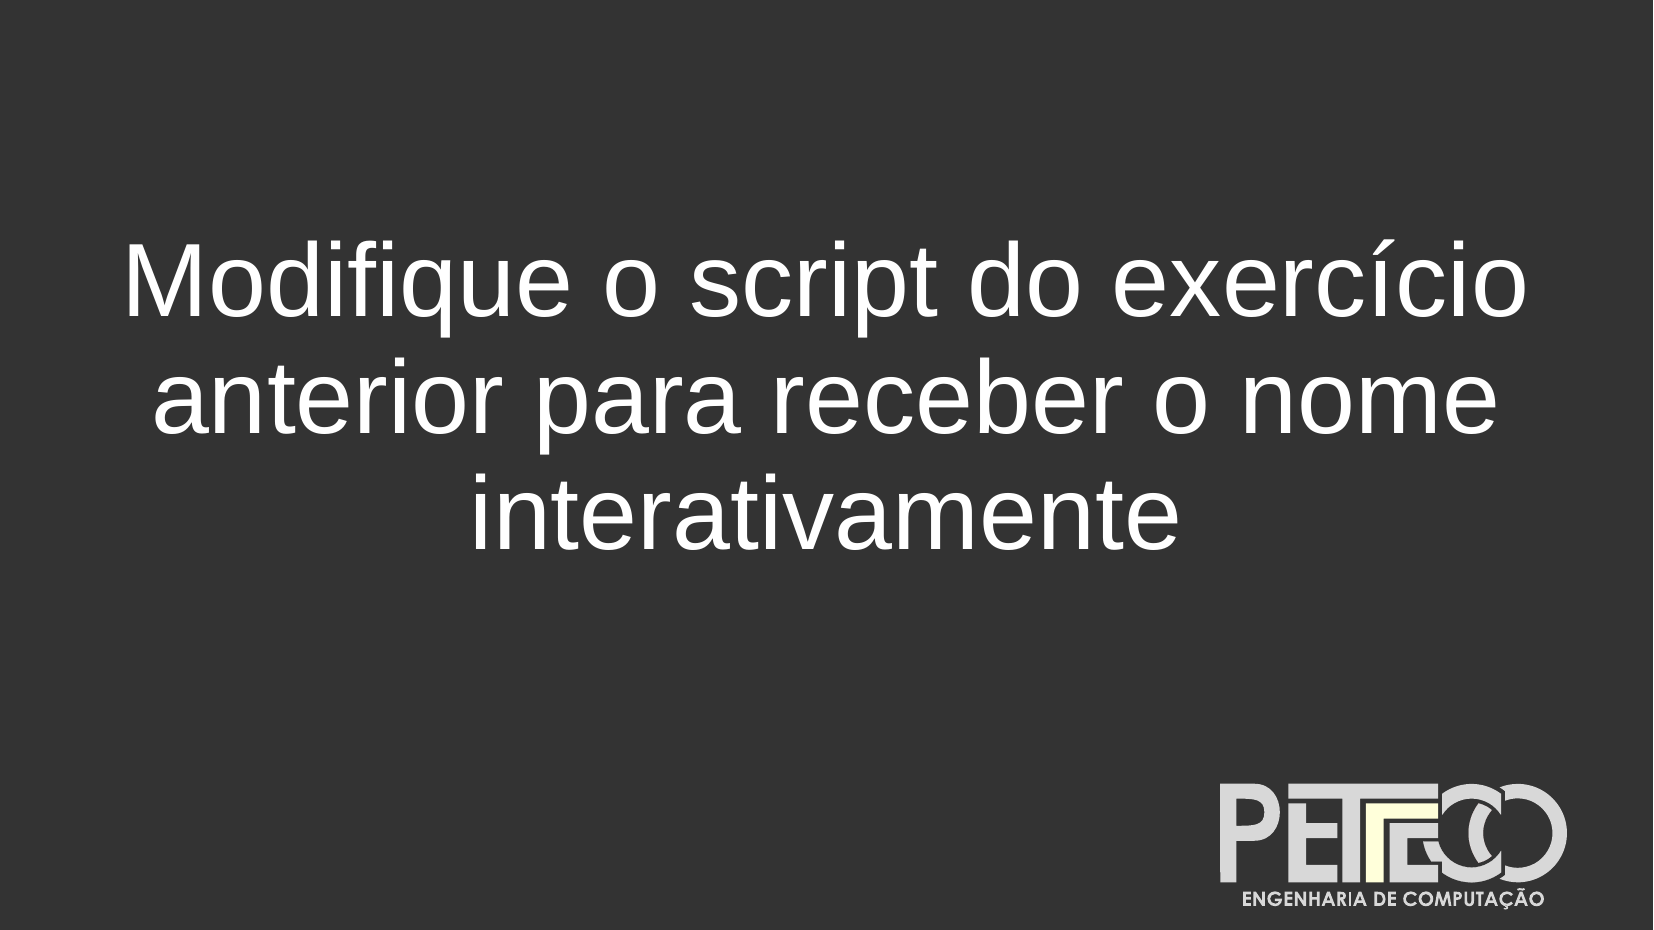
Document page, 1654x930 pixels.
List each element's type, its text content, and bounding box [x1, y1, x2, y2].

subtitle Modifique o script do exercício anterior para receber o nome interativamente [82, 37, 1571, 757]
